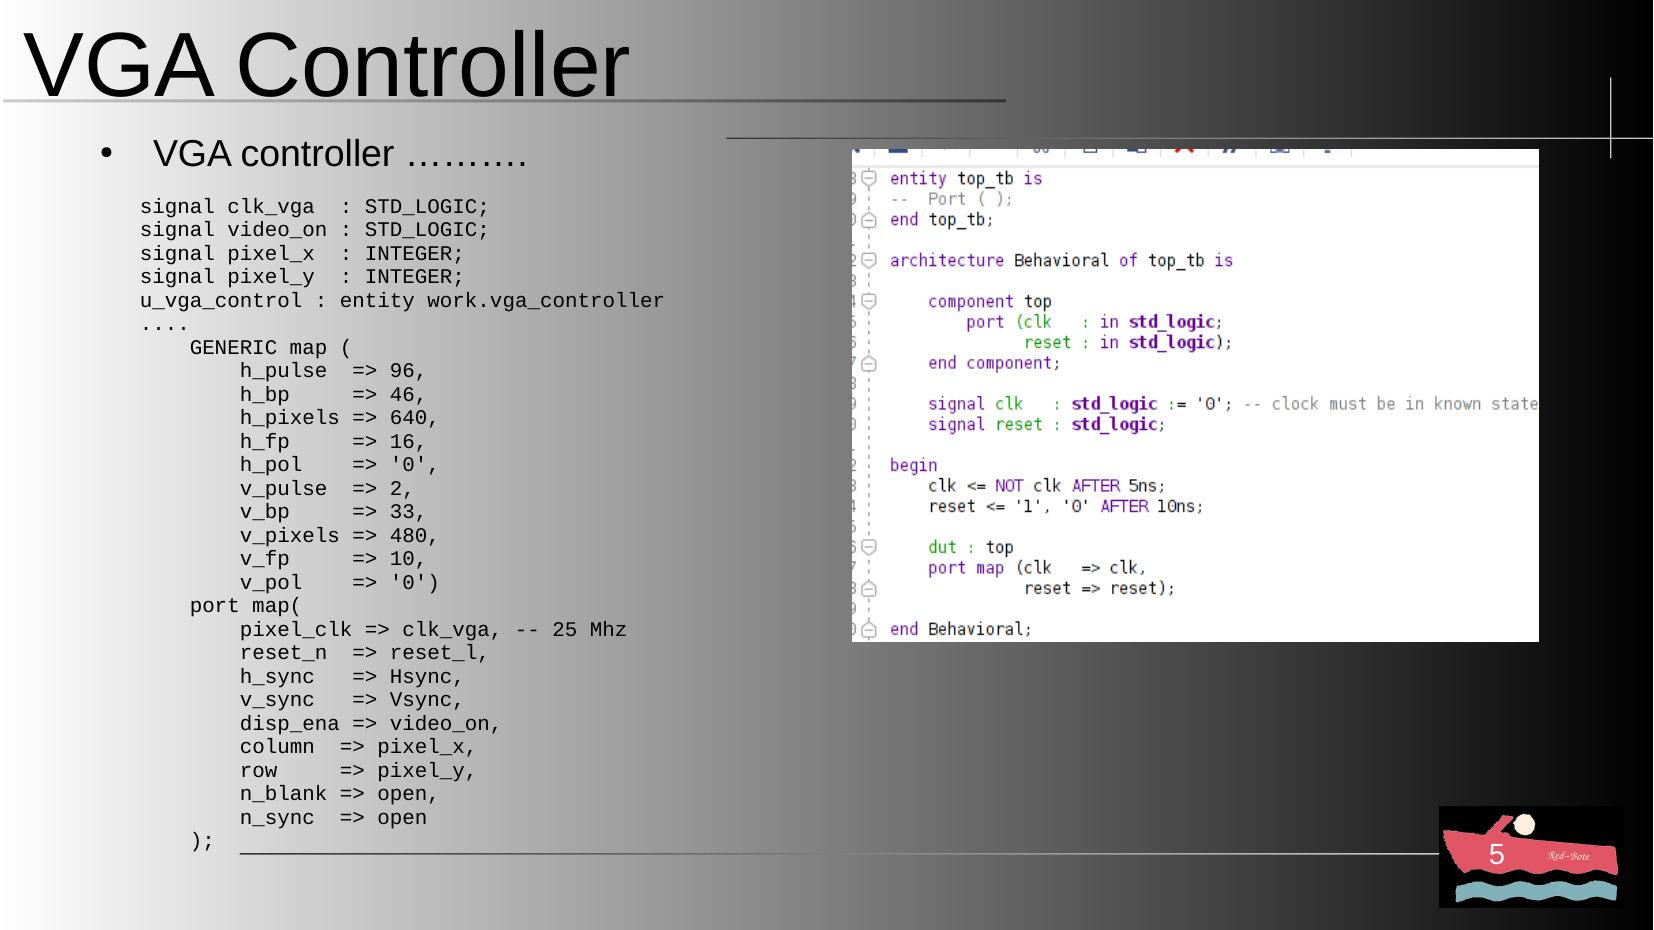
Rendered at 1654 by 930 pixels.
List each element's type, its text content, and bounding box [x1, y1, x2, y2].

list VGA controller ………. [82, 132, 809, 254]
picture [1439, 806, 1624, 908]
text_box signal clk_vga : STD_LOGIC; signal video_on : STD_LOGIC; signal pixel_x : INTEGER; signal pixel_y : INTEGER; u_vga_control : entity work.vga_controller .... GENERIC map ( h_pulse => 96, h_bp => 46, h_pixels => 640, h_fp => 16, h_pol => '0', v_pulse => 2, v_bp => 33, v_pixels => 480, v_fp => 10, v_pol => '0') port map( pixel_clk => clk_vga, -- 25 Mhz reset_n => reset_l, h_sync => Hsync, v_sync => Vsync, disp_ena => video_on, column => pixel_x, row => pixel_y, n_blank => open, n_sync => open ); [75, 188, 713, 780]
picture [852, 149, 1539, 642]
title VGA Controller [23, 11, 1588, 118]
